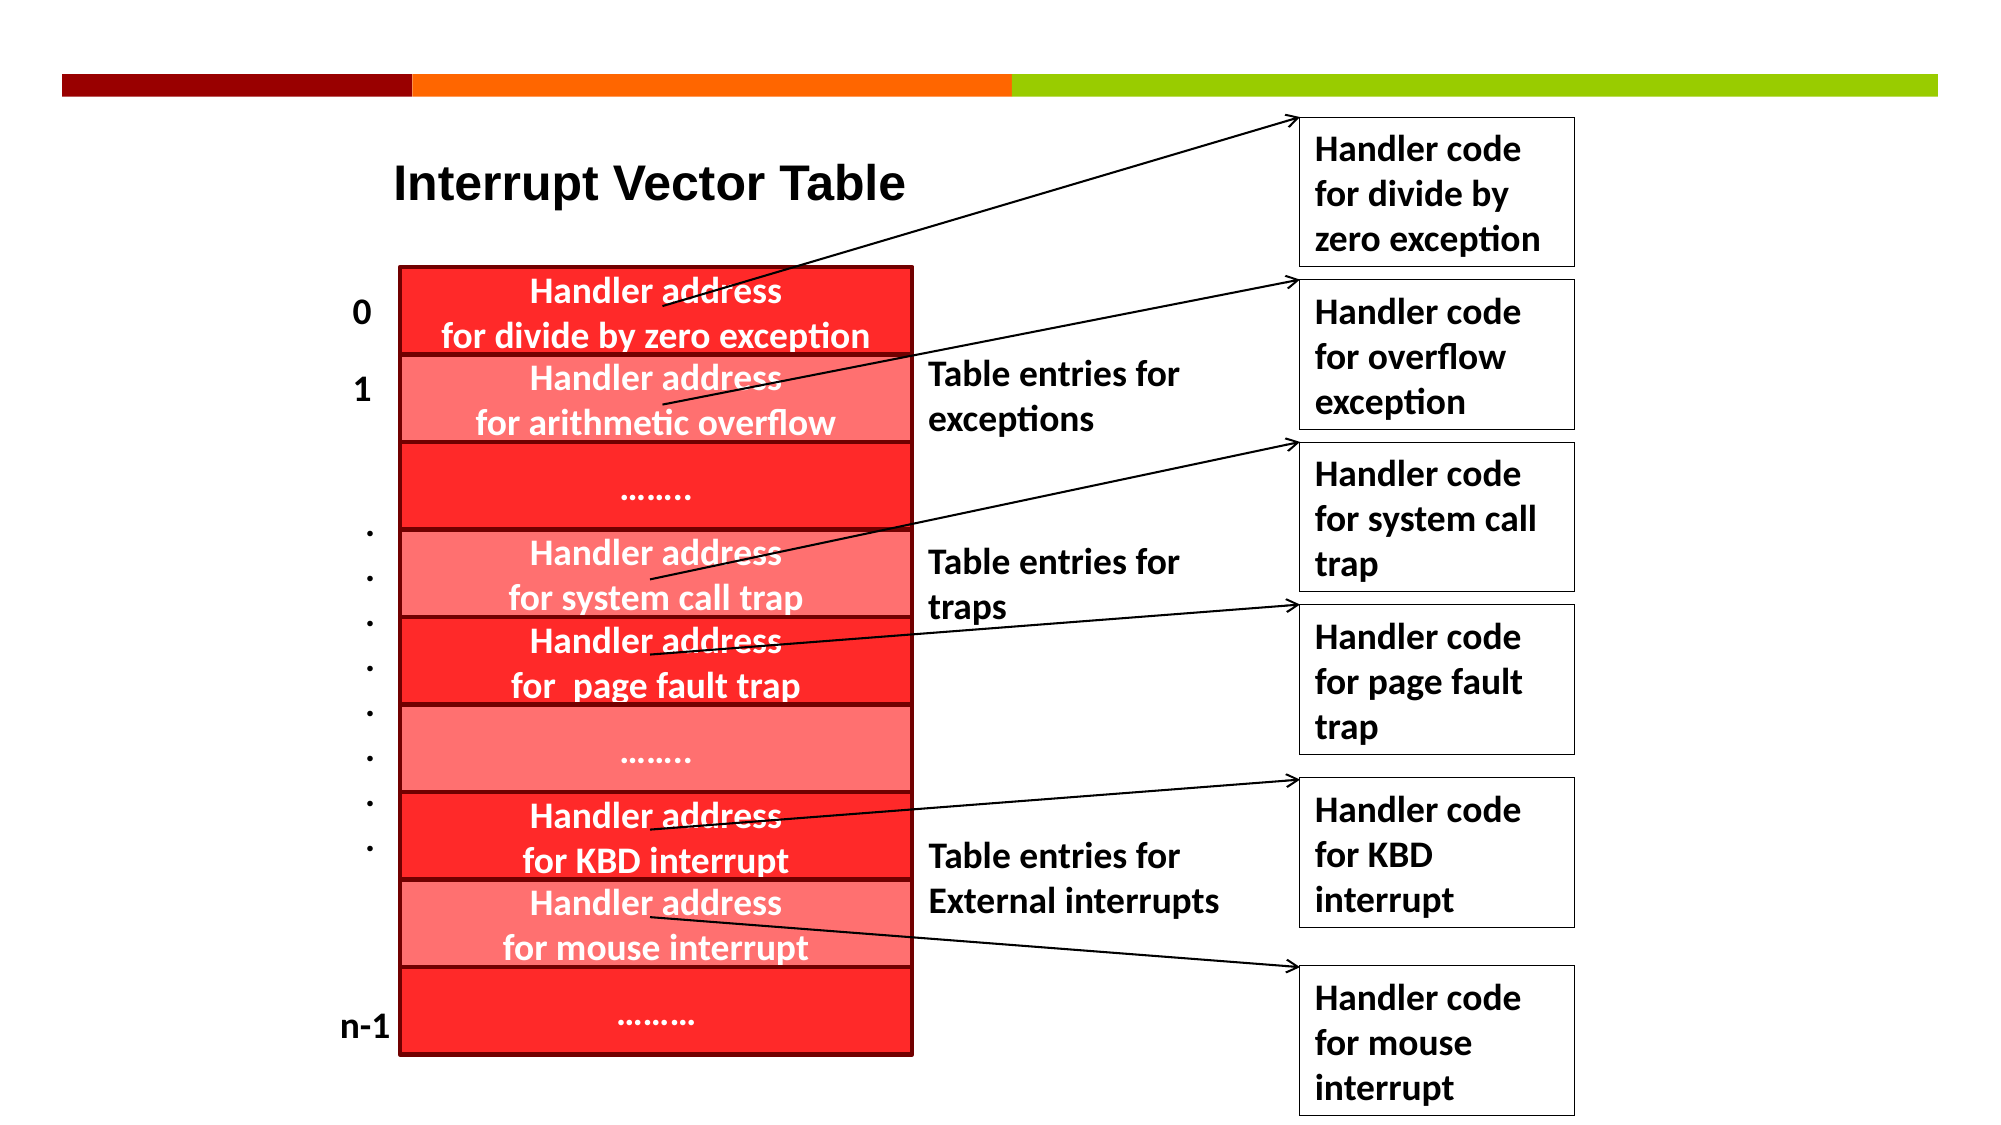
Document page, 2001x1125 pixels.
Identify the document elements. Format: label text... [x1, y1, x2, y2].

text_box . . . . . . . . [350, 492, 391, 867]
text_box 1 [337, 356, 387, 417]
text_box Handler code for system call trap [1299, 442, 1575, 592]
text_box Table entries for External interrupts [913, 823, 1236, 929]
text_box ……… [399, 967, 913, 1055]
text_box n-1 [325, 993, 406, 1054]
text_box 0 [337, 279, 387, 340]
text_box Handler address for arithmetic overflow [399, 354, 913, 442]
text_box Handler address for system call trap [399, 529, 913, 617]
text_box Table entries for exceptions [913, 342, 971, 354]
text_box Interrupt Vector Table [356, 143, 944, 219]
text_box Handler code for overflow exception [1299, 279, 1575, 430]
text_box Table entries for exceptions [913, 342, 1196, 447]
text_box Handler code for divide by zero exception [1299, 117, 1575, 267]
text_box Handler address for mouse interrupt [399, 879, 913, 967]
text_box Handler address for divide by zero exception [399, 267, 913, 354]
text_box …….. [399, 704, 913, 792]
text_box Handler address for KBD interrupt [399, 792, 913, 879]
text_box Handler code for mouse interrupt [1299, 965, 1575, 1116]
text_box Table entries for traps [913, 529, 1196, 633]
text_box Handler code for KBD interrupt [1299, 777, 1575, 928]
text_box …….. [399, 442, 913, 529]
text_box Table entries for traps [931, 614, 1196, 635]
text_box Handler code for page fault trap [1299, 604, 1575, 755]
text_box Handler address for page fault trap [399, 617, 913, 704]
